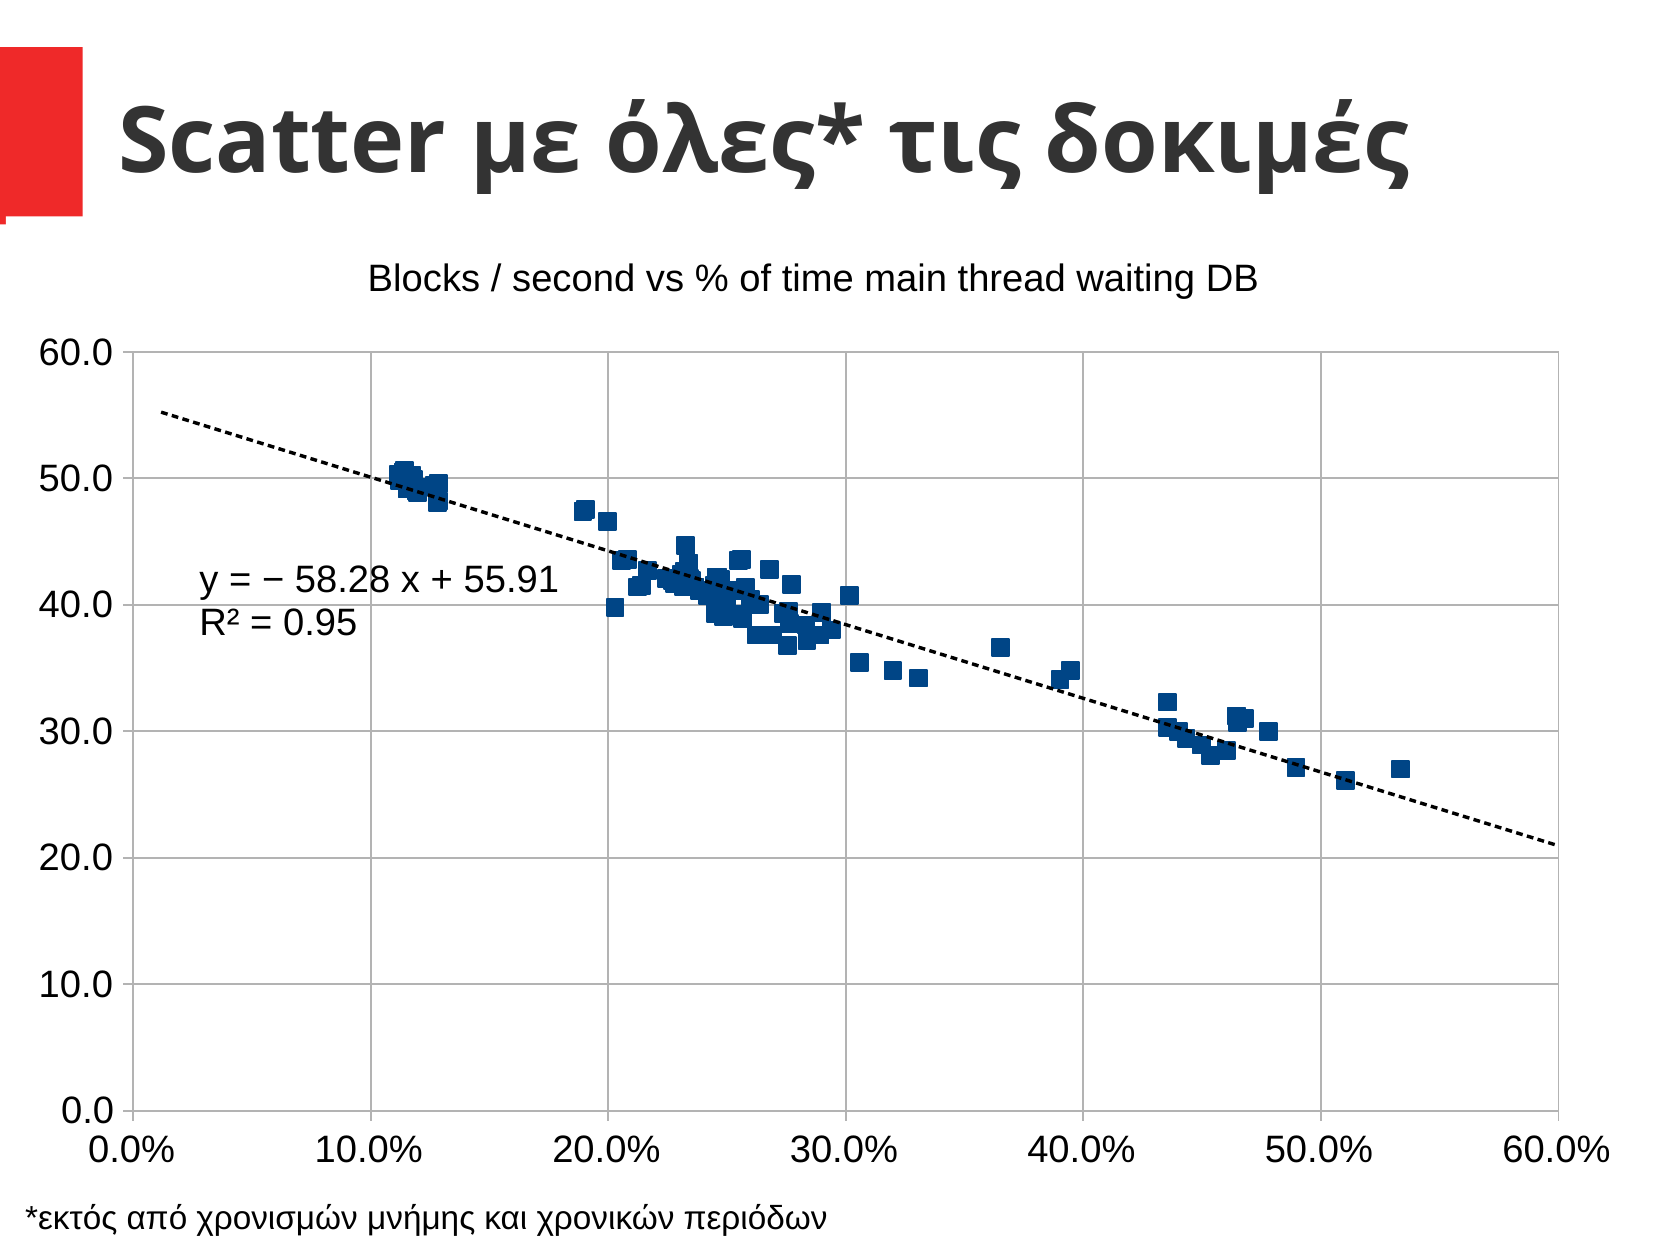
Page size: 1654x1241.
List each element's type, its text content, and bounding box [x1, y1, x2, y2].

title Scatter με όλες* τις δοκιμές [118, 30, 1606, 245]
text_box *εκτός από χρονισμών μνήμης και χρονικών περιόδων [0, 1187, 920, 1241]
picture [5, 216, 1645, 1192]
